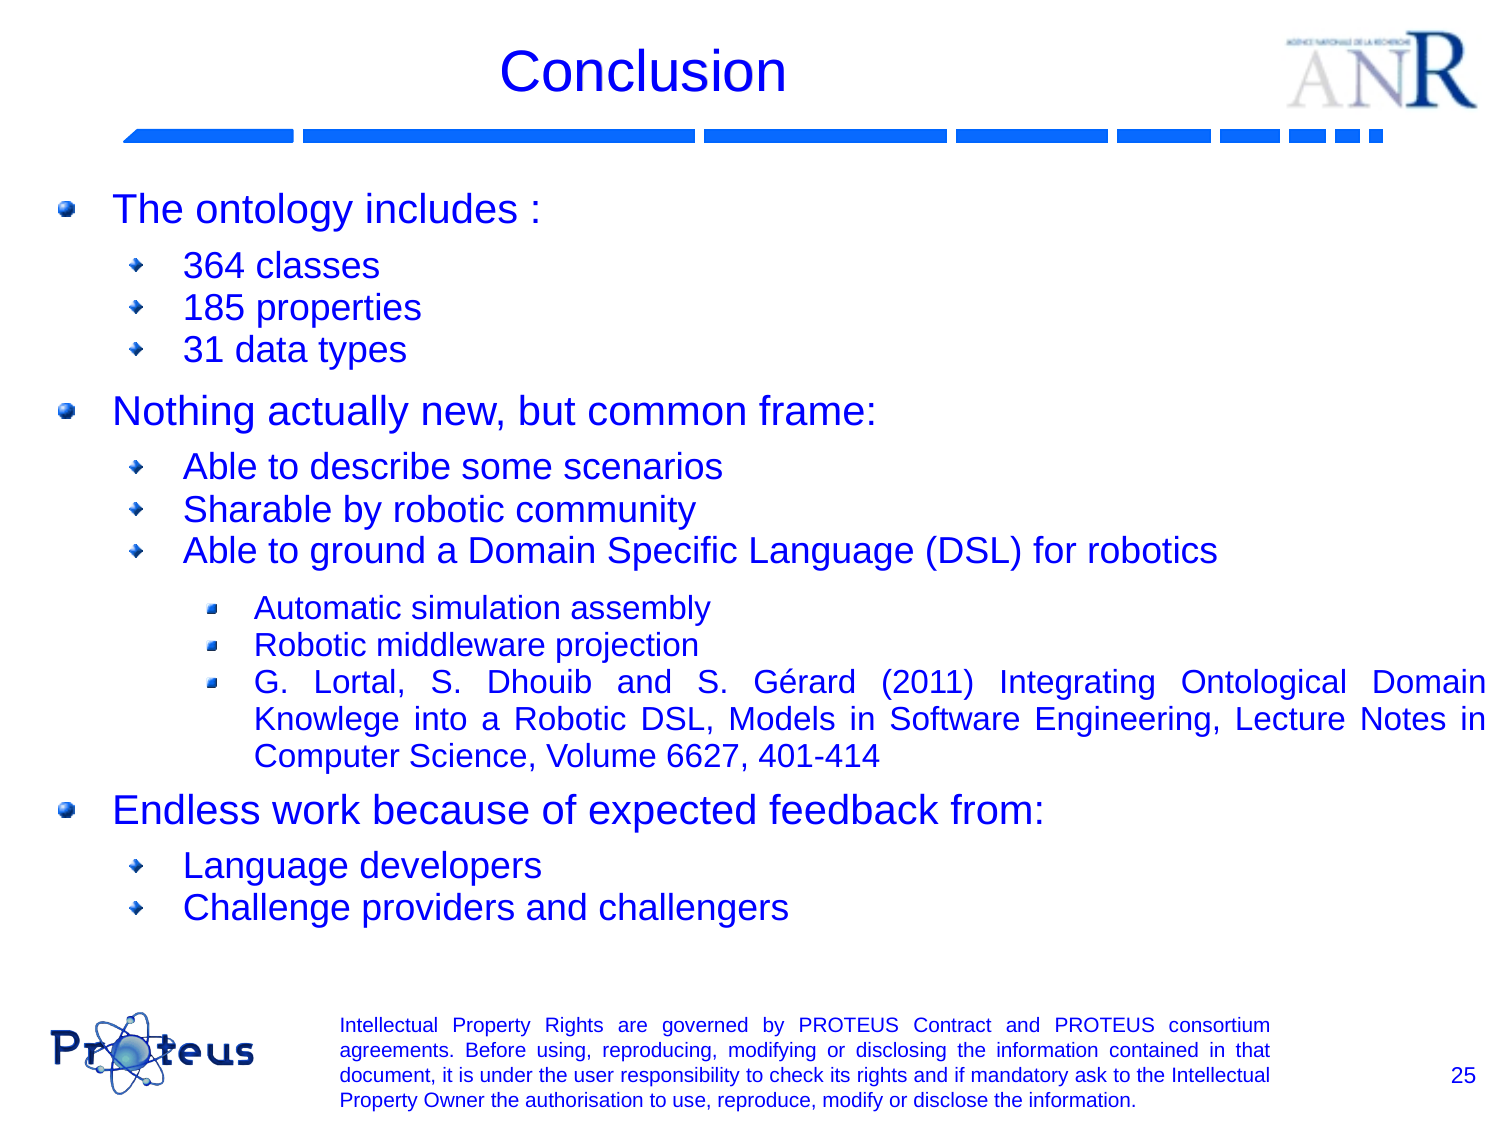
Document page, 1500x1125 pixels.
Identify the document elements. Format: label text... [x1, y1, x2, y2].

picture [1281, 27, 1484, 115]
title Conclusion [23, 11, 1264, 130]
picture [35, 1003, 272, 1101]
list The ontology includes : 364 classes 185 properties 31 data types Nothing actually new, but common frame: Able to describe some scenarios Sharable by robotic community Able to ground a Domain Specific Language (DSL) for robotics Automatic simulation assembly Robotic middleware projection G. Lortal, S. Dhouib and S. Gérard (2011) Integrating Ontological Domain Knowlege into a Robotic DSL, Models in Software Engineering, Lecture Notes in Computer Science, Volume 6627, 401-414 Endless work because of expected feedback from: Language developers Challenge providers and challengers [41, 185, 1489, 929]
